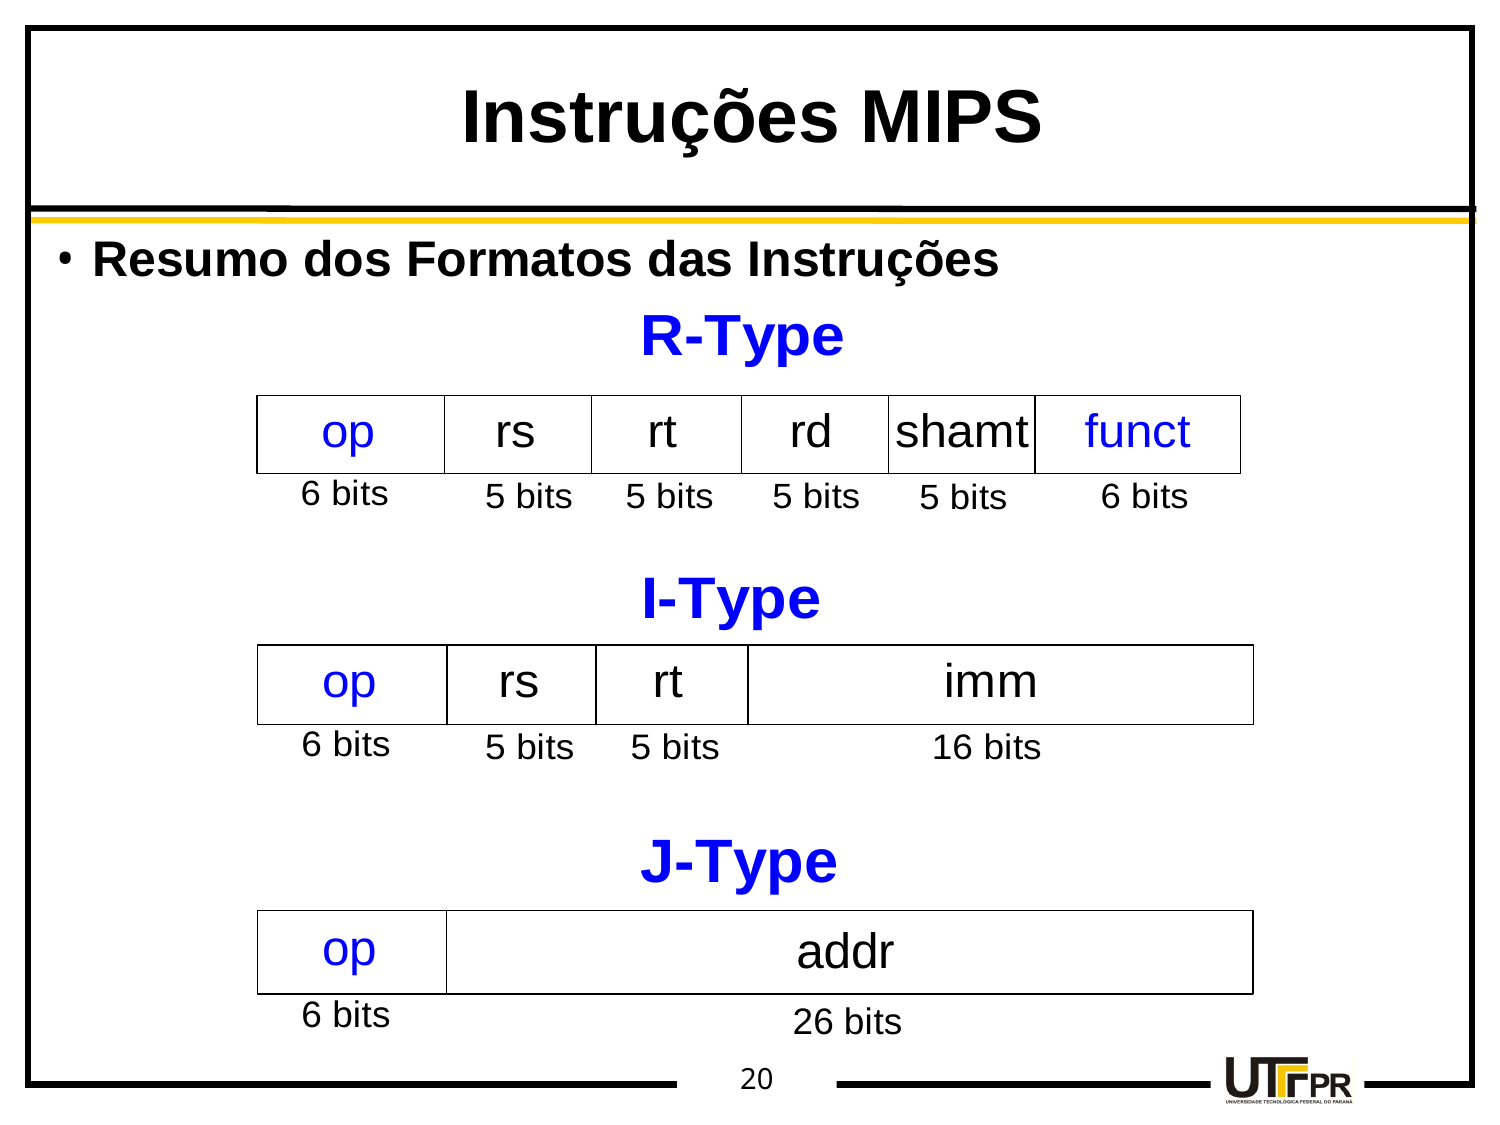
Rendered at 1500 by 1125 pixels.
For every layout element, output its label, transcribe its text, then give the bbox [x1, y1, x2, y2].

chart [249, 290, 1250, 538]
chart [249, 553, 1263, 790]
chart [249, 813, 1262, 1065]
title Instruções MIPS [29, 29, 1477, 207]
list Resumo dos Formatos das Instruções [41, 225, 1447, 1125]
